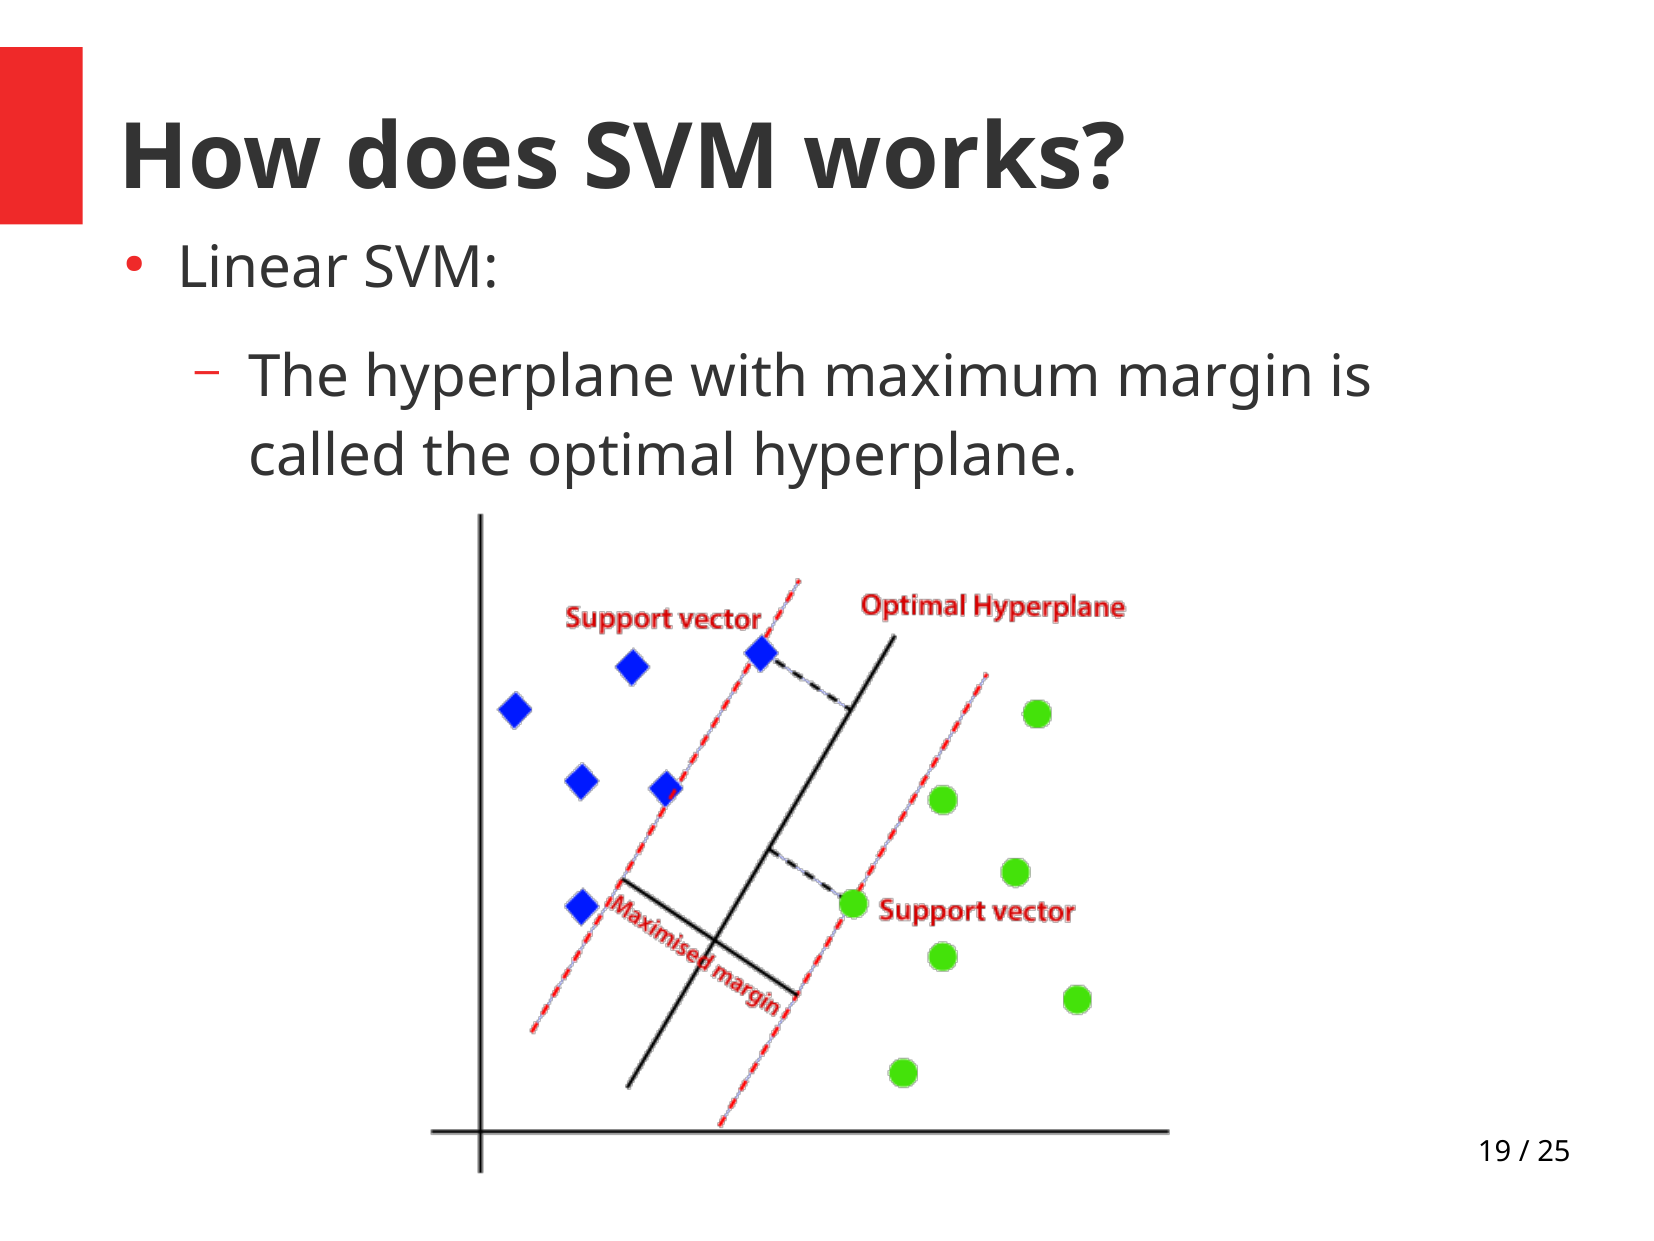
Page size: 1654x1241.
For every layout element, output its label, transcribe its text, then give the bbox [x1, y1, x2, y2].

list Linear SVM: The hyperplane with maximum margin is called the optimal hyperplane. [106, 225, 1524, 945]
picture [407, 504, 1241, 1182]
title How does SVM works? [118, 49, 1571, 257]
